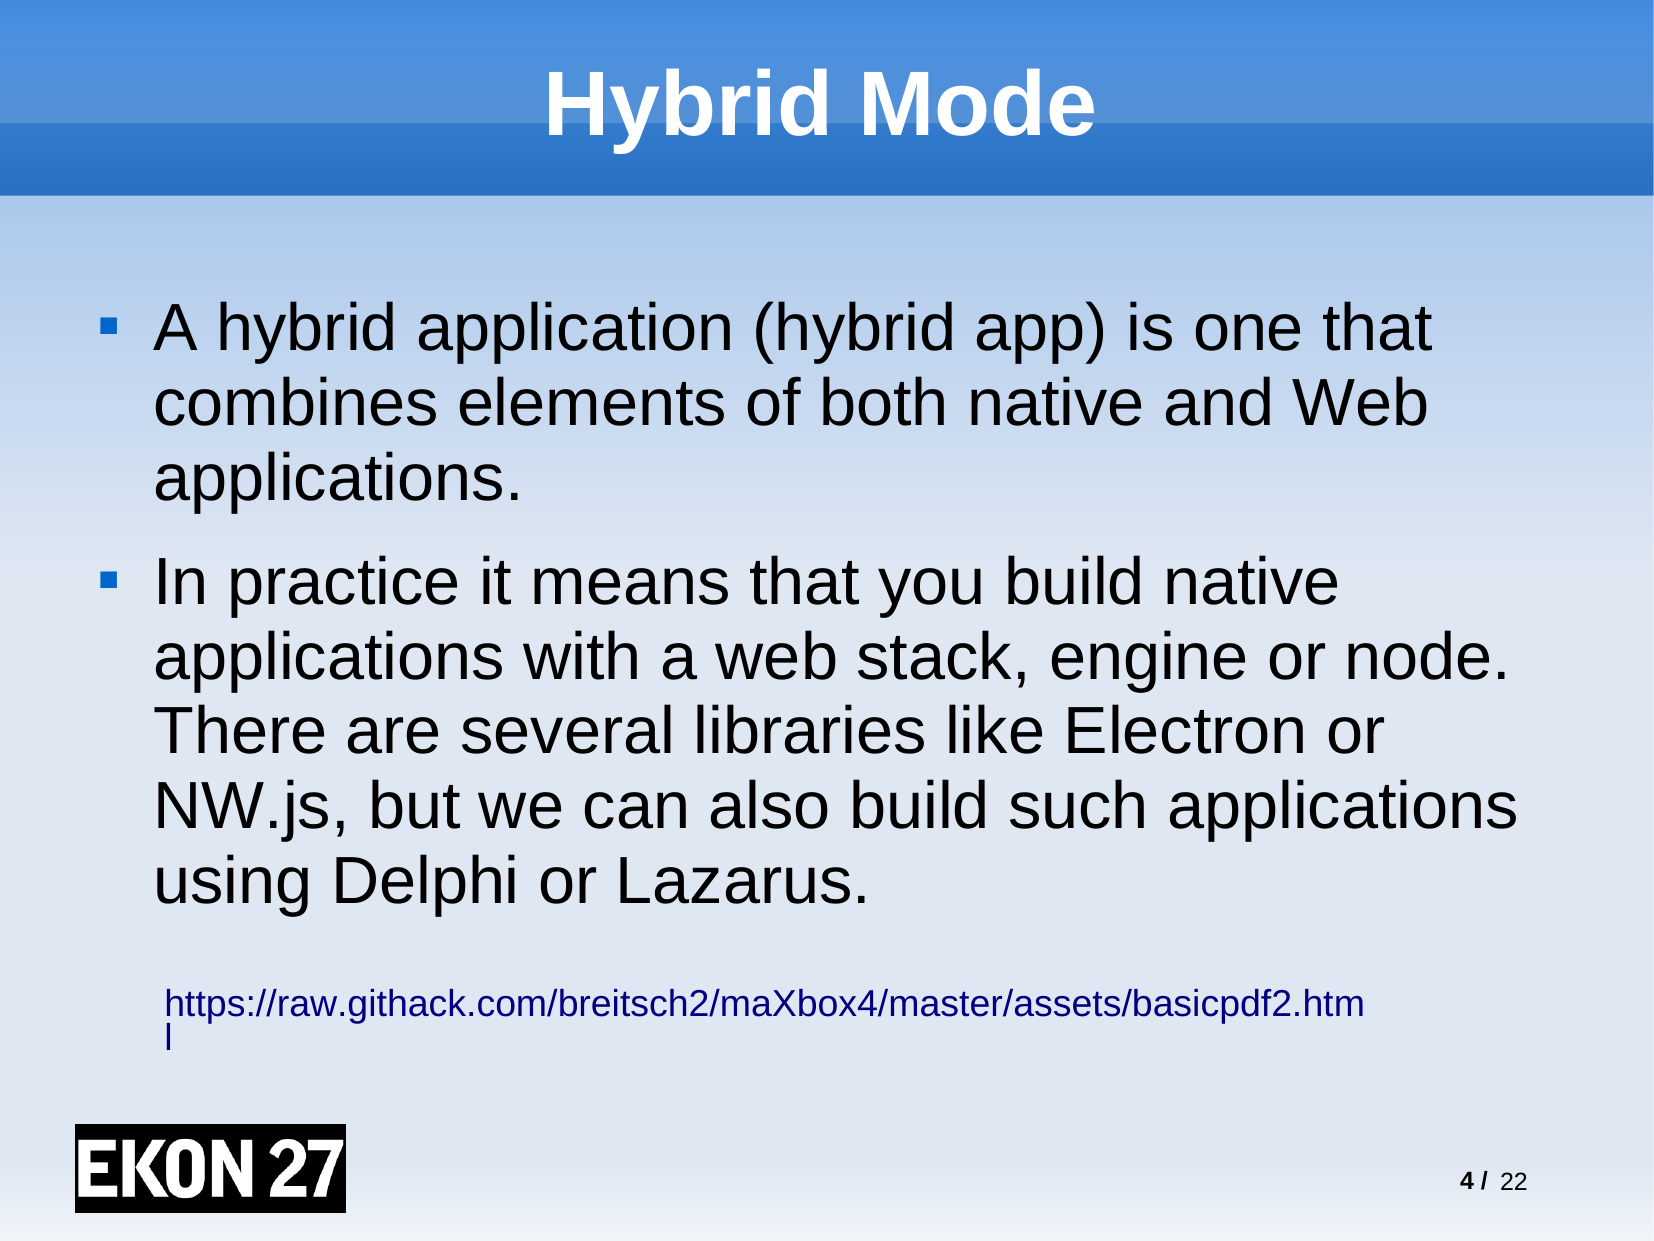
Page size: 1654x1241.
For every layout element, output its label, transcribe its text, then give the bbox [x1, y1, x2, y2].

text_box https://raw.githack.com/breitsch2/maXbox4/master/assets/basicpdf2.html [149, 975, 1388, 1032]
title Hybrid Mode [76, 7, 1565, 200]
picture [0, 0, 1654, 1241]
list A hybrid application (hybrid app) is one that combines elements of both native and Web applications. In practice it means that you build native applications with a web stack, engine or node. There are several libraries like Electron or NW.js, but we can also build such applications using Delphi or Lazarus. [82, 290, 1571, 1094]
